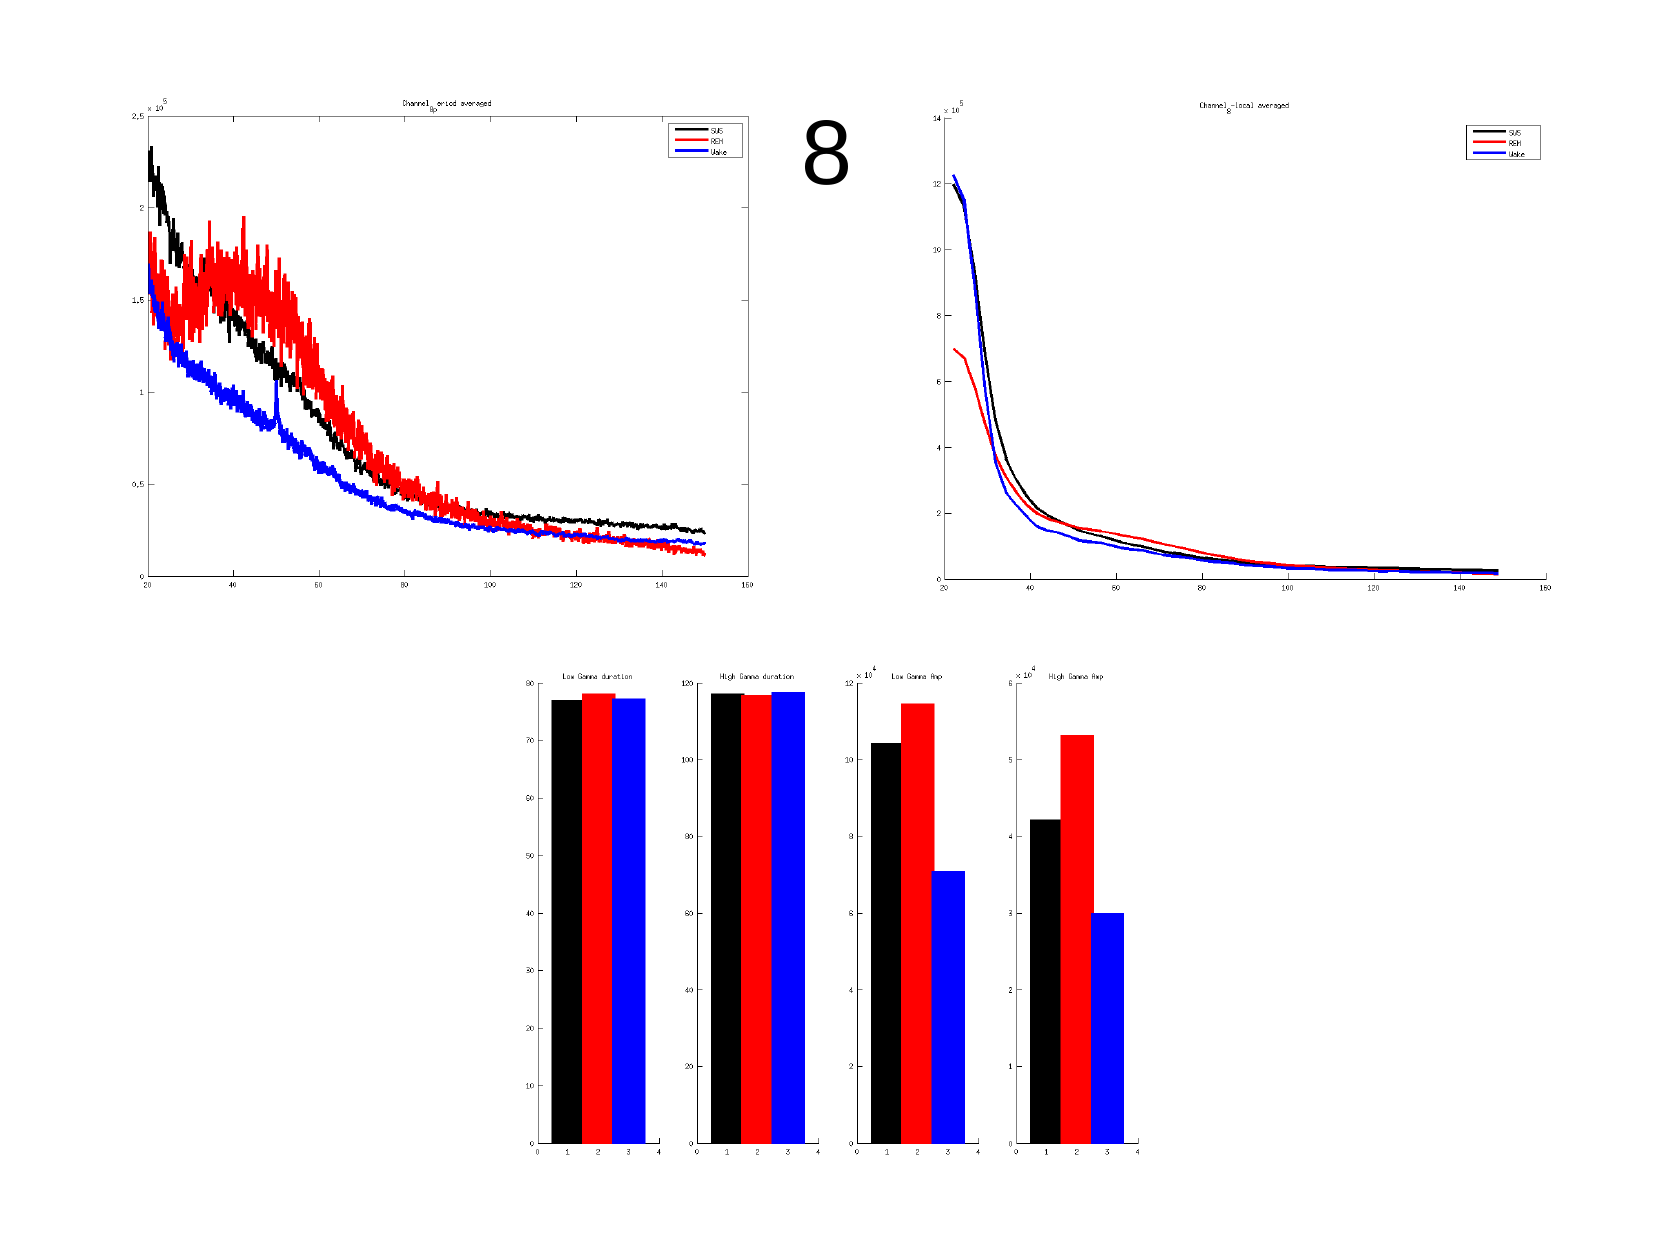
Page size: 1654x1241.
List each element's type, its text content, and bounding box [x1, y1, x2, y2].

title 8 [82, 49, 1571, 257]
picture [47, 73, 821, 638]
picture [437, 75, 1619, 1205]
